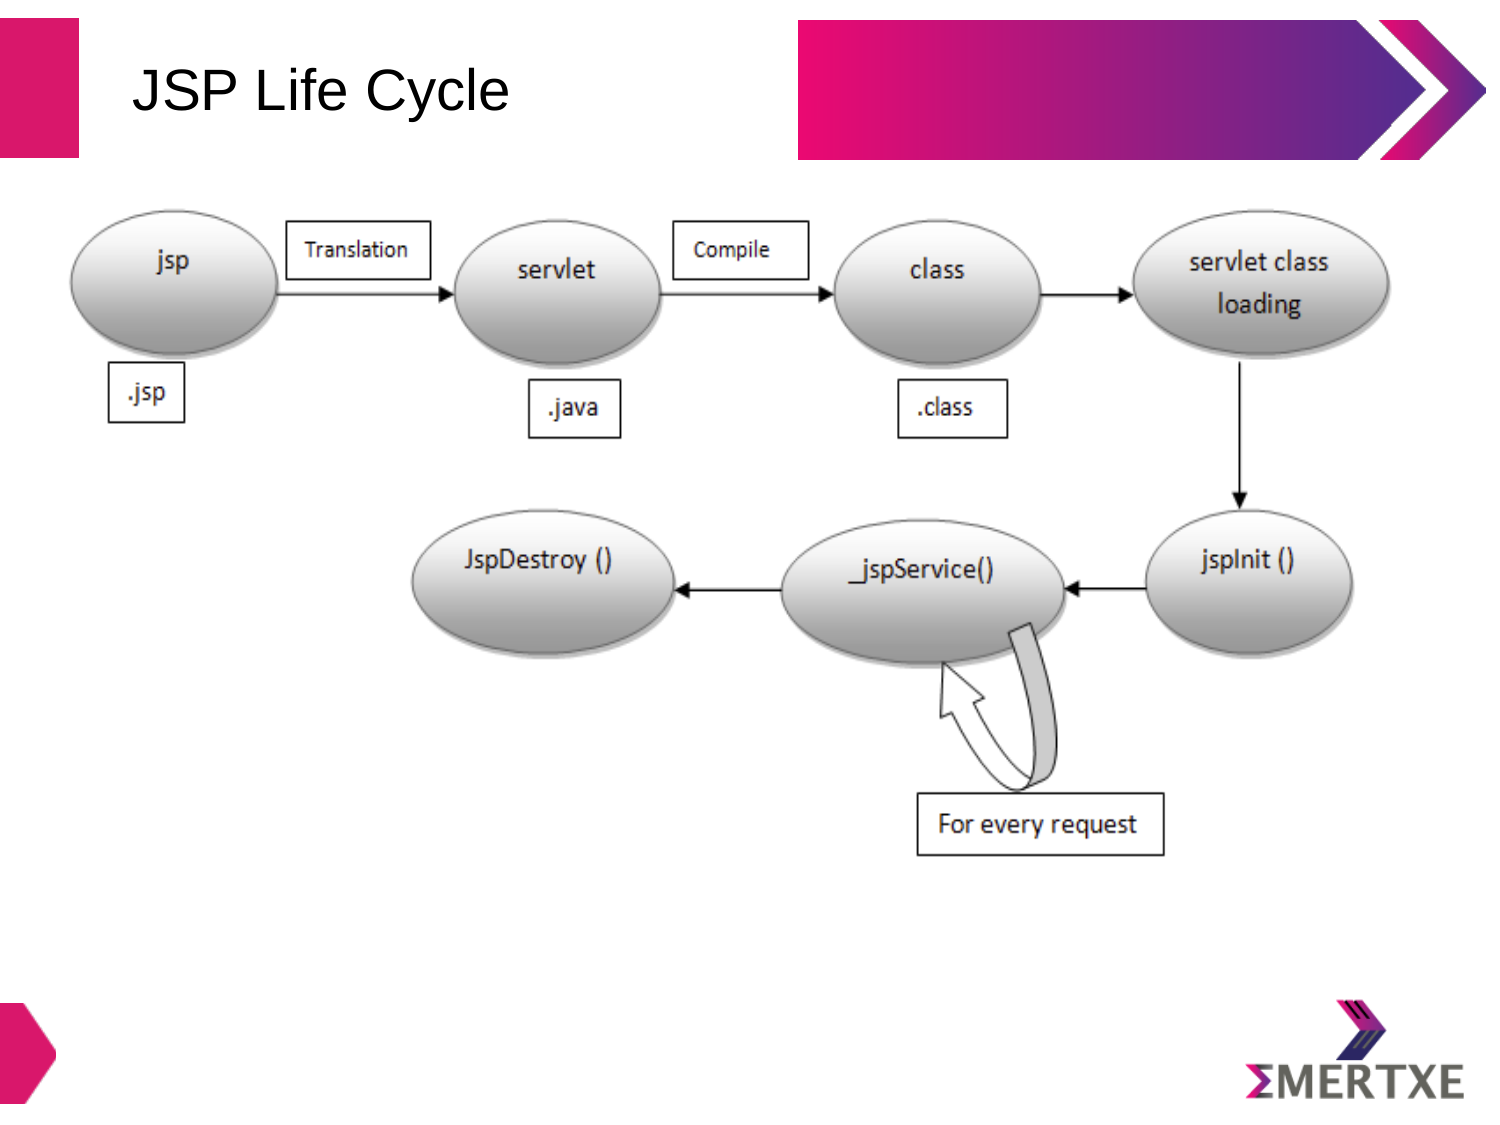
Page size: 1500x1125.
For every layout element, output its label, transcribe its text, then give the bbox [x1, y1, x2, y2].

picture [798, 20, 1486, 160]
picture [59, 188, 1406, 872]
text_box JSP Life Cycle [118, 49, 567, 130]
picture [1245, 996, 1465, 1099]
